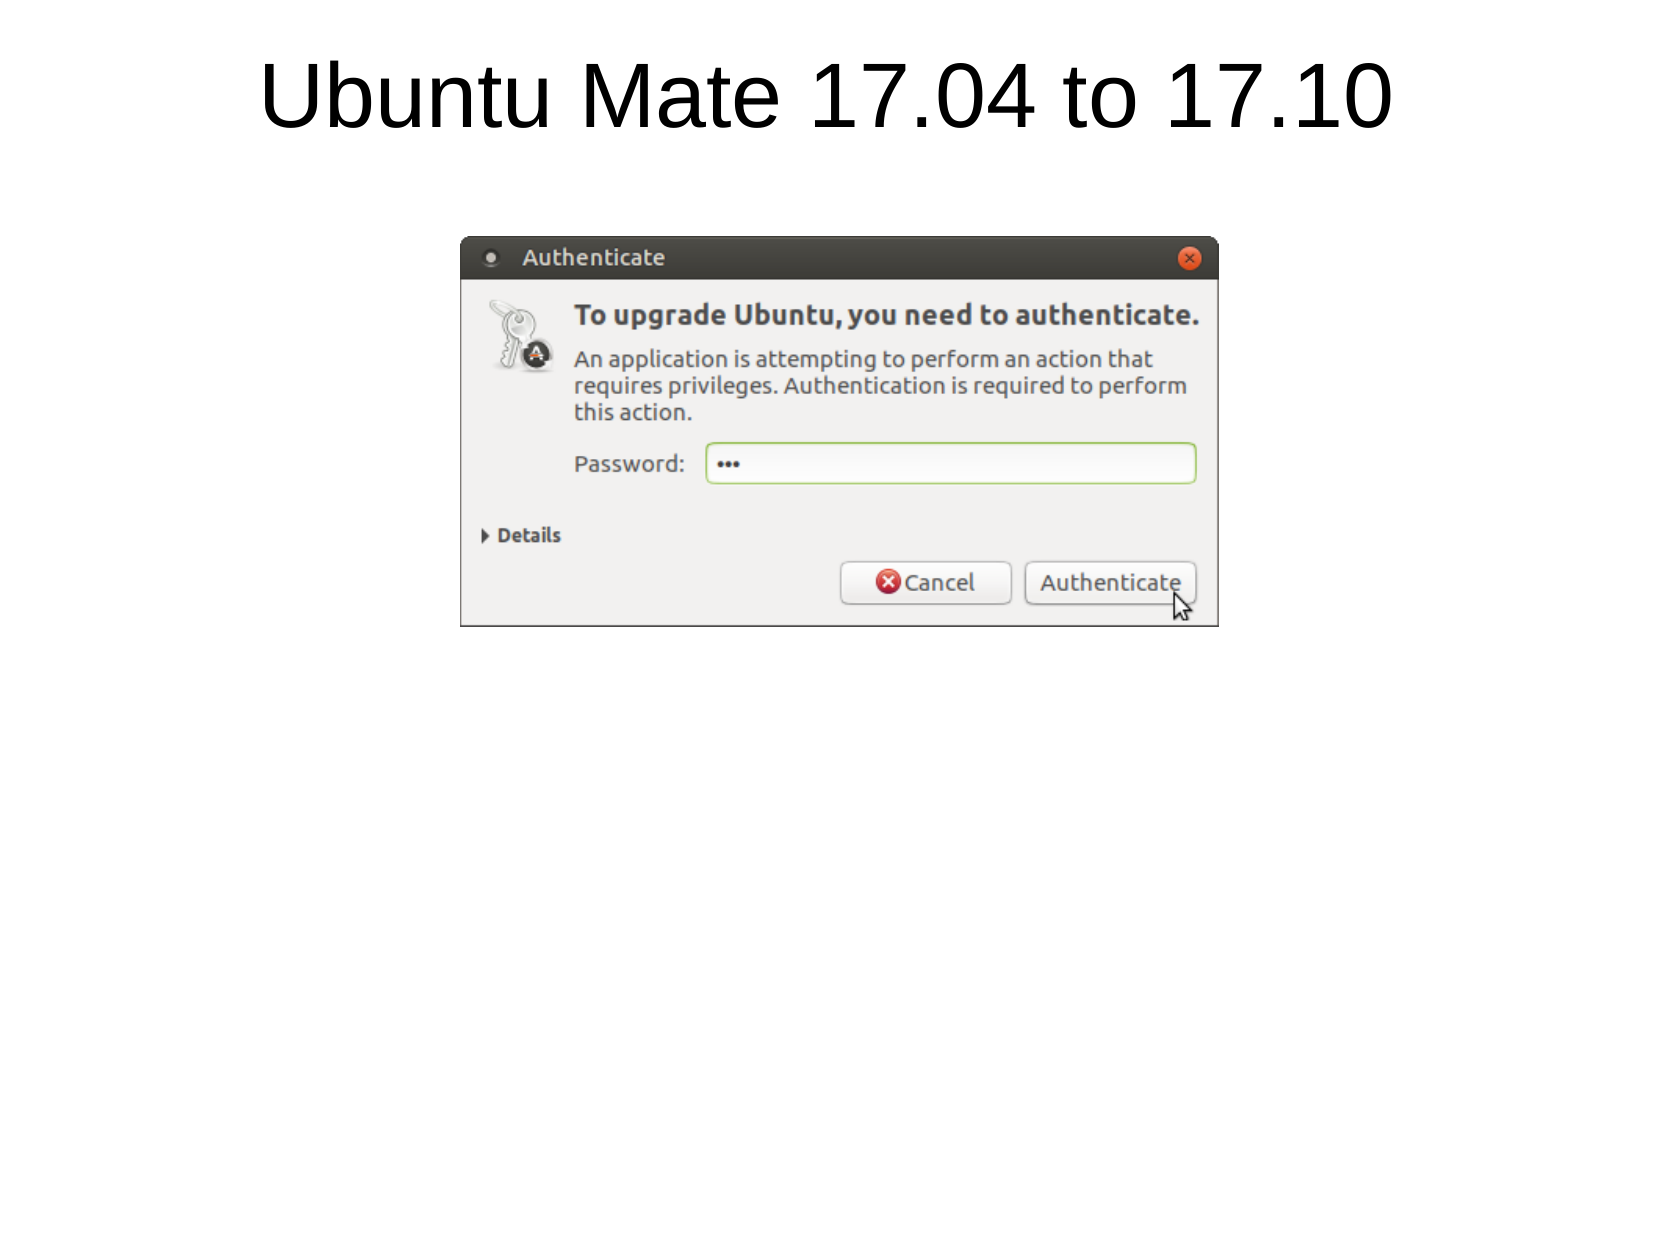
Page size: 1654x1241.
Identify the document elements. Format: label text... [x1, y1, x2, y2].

picture [460, 236, 1219, 627]
title Ubuntu Mate 17.04 to 17.10 [82, 44, 1571, 147]
